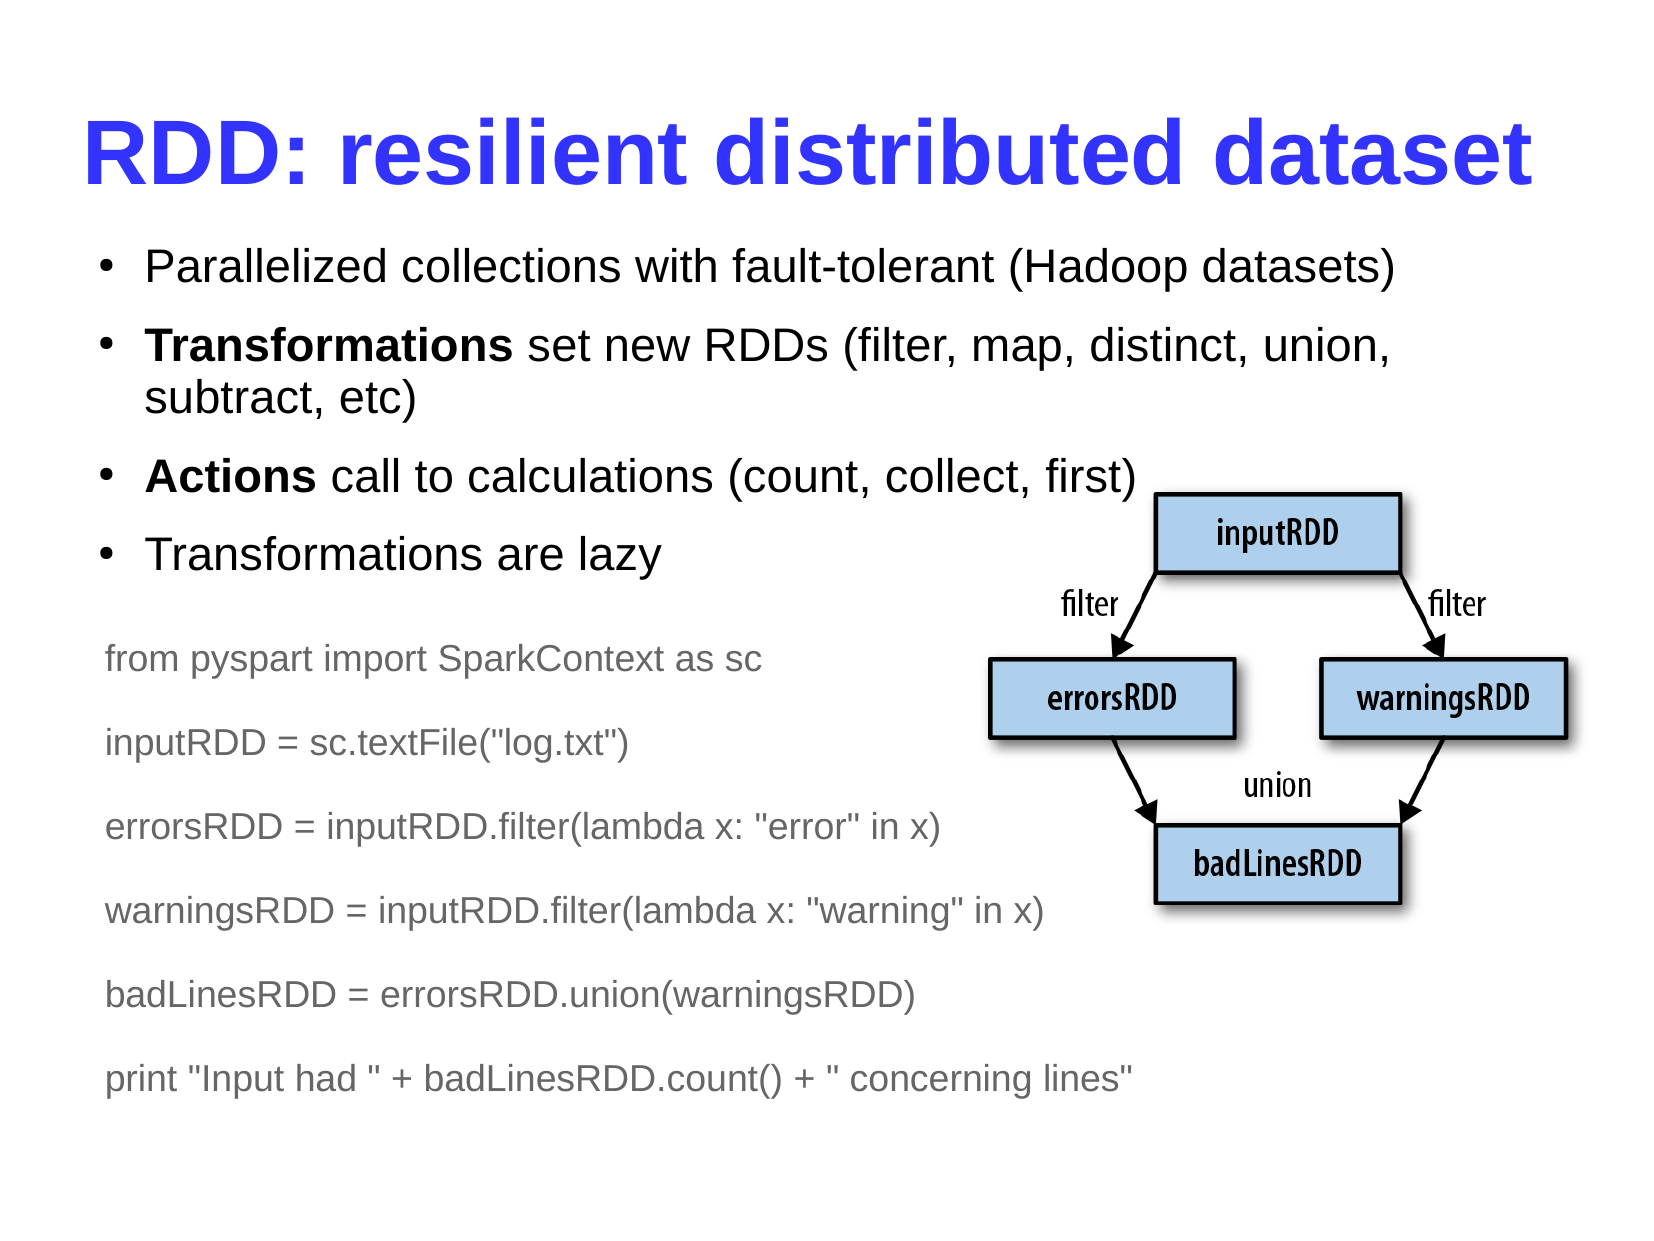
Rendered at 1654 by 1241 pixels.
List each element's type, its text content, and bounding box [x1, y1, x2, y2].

title RDD: resilient distributed dataset [82, 49, 1571, 240]
list Parallelized collections with fault-tolerant (Hadoop datasets) Transformations set new RDDs (filter, map, distinct, union, subtract, etc) Actions call to calculations (count, collect, first) Transformations are lazy [82, 240, 1571, 586]
picture [975, 479, 1593, 931]
text_box [105, 825, 241, 896]
text_box from pyspart import SparkContext as sc inputRDD = sc.textFile("log.txt") errorsRDD = inputRDD.filter(lambda x: "error" in x) warningsRDD = inputRDD.filter(lambda x: "warning" in x) badLinesRDD = errorsRDD.union(warningsRDD) print "Input had " + badLinesRDD.count() + " concerning lines" [90, 630, 1246, 1107]
